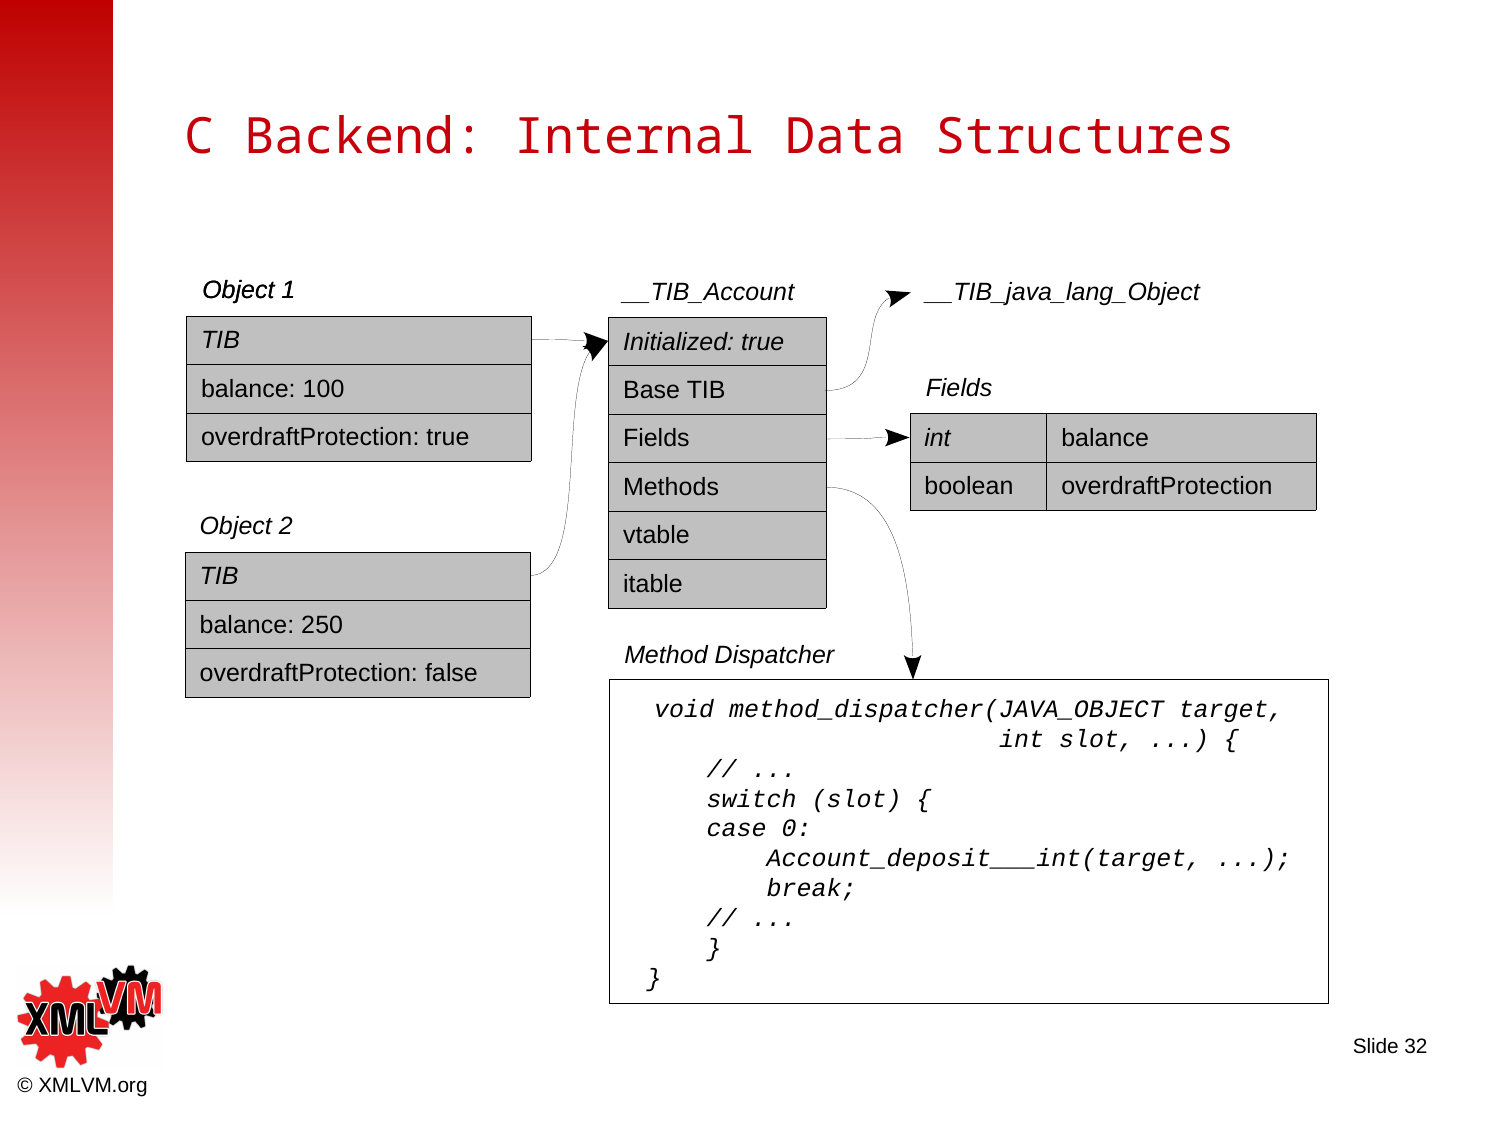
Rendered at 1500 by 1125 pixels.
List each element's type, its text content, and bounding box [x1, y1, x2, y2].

table_header Initialized: true [609, 318, 826, 365]
text_box Object 1 [187, 265, 325, 314]
text_box Method Dispatcher [609, 631, 877, 680]
table_cell Fields [609, 415, 826, 462]
table_cell Base TIB [609, 366, 826, 414]
table_cell balance: 250 [186, 601, 530, 648]
table_cell overdraftProtection: false [186, 649, 530, 697]
table_cell boolean [911, 463, 1046, 510]
table_header TIB [186, 553, 530, 600]
table_header TIB [187, 317, 531, 364]
text_box Fields [910, 363, 1019, 412]
table_cell overdraftProtection [1047, 463, 1316, 510]
text_box __TIB_Account [608, 268, 832, 317]
table_cell itable [609, 560, 826, 608]
table_cell overdraftProtection: true [187, 414, 531, 461]
text_box void method_dispatcher(JAVA_OBJECT target, int slot, ...) { // ... switch (slot) { case 0: Account_deposit___int(target, ...); break; // ... } } [609, 679, 1329, 1004]
title C Backend: Internal Data Structures [170, 74, 1447, 199]
text_box __TIB_java_lang_Object [910, 268, 1249, 317]
table_header balance [1047, 414, 1316, 462]
table_header int [911, 414, 1046, 462]
table_cell vtable [609, 512, 826, 559]
table_cell Methods [609, 463, 826, 511]
text_box Object 2 [184, 501, 322, 550]
table_cell balance: 100 [187, 365, 531, 413]
picture [16, 964, 164, 1069]
